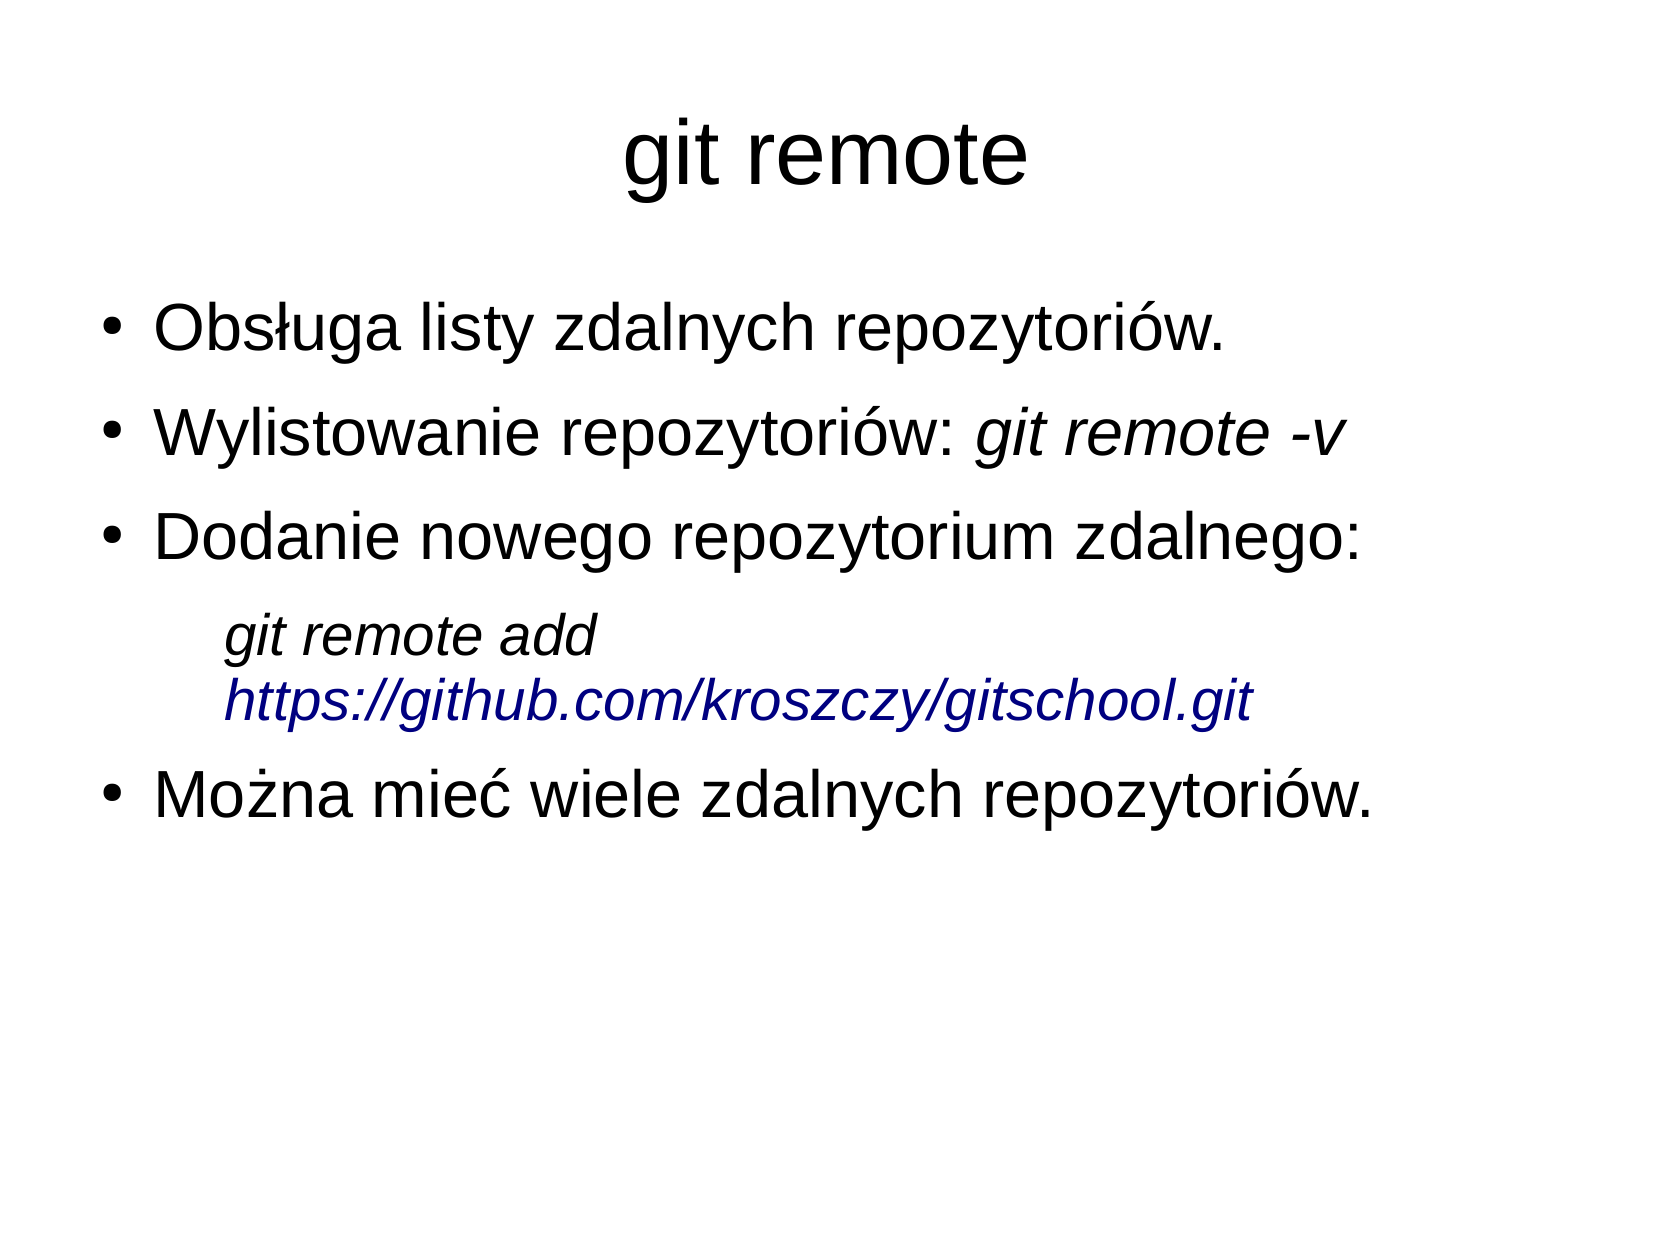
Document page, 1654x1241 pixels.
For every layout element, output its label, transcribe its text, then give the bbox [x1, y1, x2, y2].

list Obsługa listy zdalnych repozytoriów. Wylistowanie repozytoriów: git remote -v Dodanie nowego repozytorium zdalnego: git remote add https://github.com/kroszczy/gitschool.git Można mieć wiele zdalnych repozytoriów. [82, 290, 1571, 1010]
title git remote [82, 49, 1571, 257]
